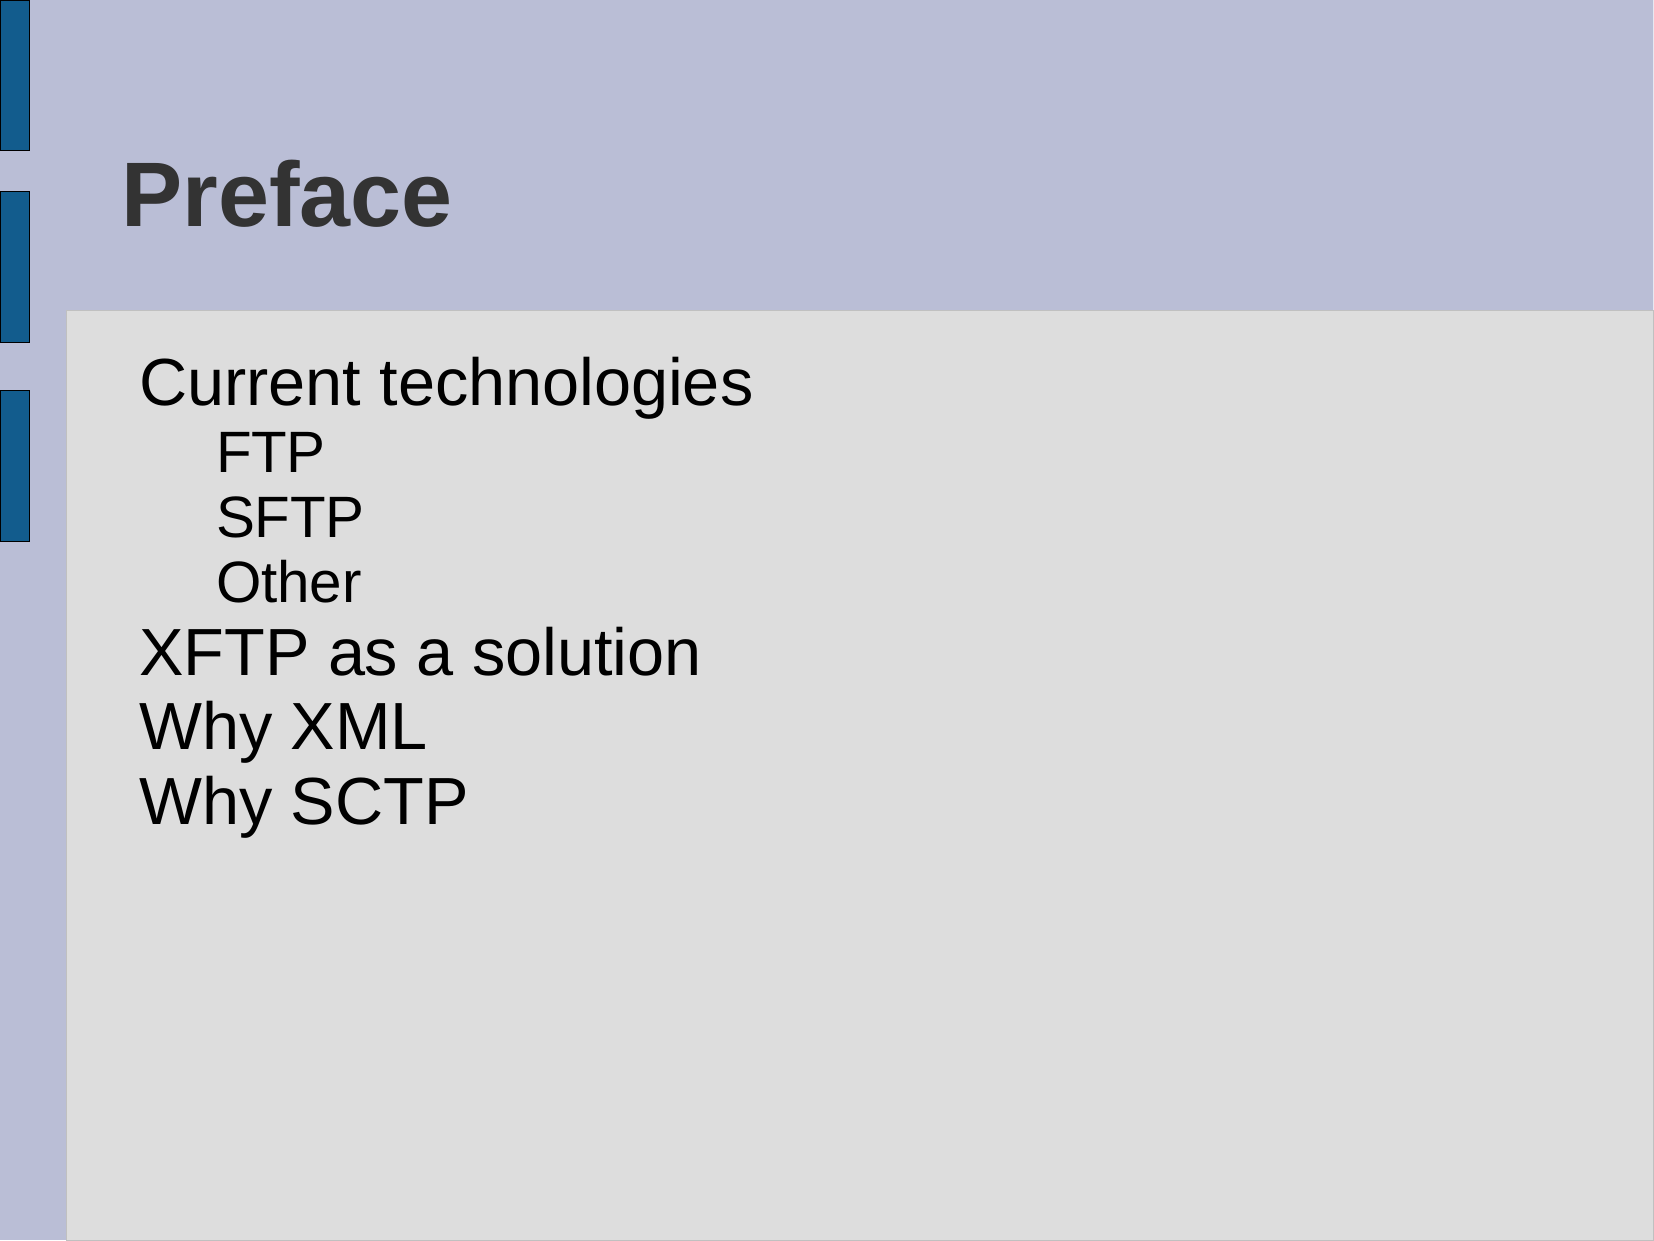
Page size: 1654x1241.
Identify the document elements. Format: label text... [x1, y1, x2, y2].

title Preface [121, 91, 1534, 299]
list Current technologies FTP SFTP Other XFTP as a solution Why XML Why SCTP [121, 344, 1534, 1127]
